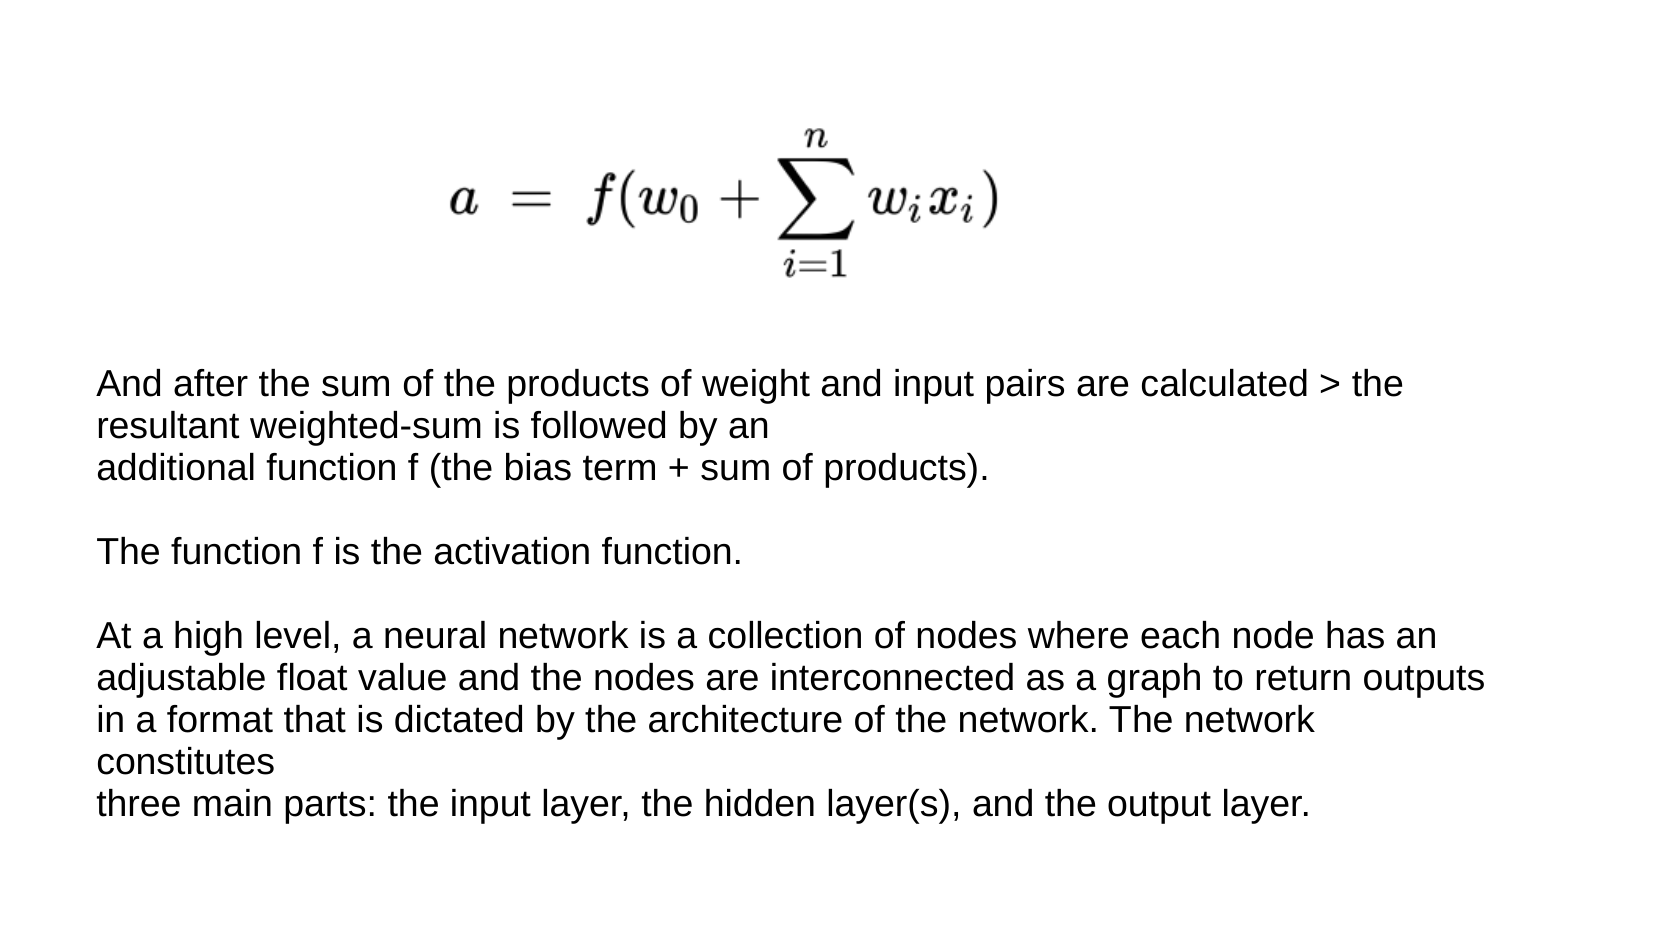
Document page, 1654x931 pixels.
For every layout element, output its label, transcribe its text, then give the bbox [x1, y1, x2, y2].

picture [416, 94, 1052, 300]
text_box And after the sum of the products of weight and input pairs are calculated > the resultant weighted-sum is followed by an additional function f (the bias term + sum of products). The function f is the activation function. At a high level, a neural network is a collection of nodes where each node has an adjustable float value and the nodes are interconnected as a graph to return outputs in a format that is dictated by the architecture of the network. The network constitutes three main parts: the input layer, the hidden layer(s), and the output layer. [81, 355, 1512, 875]
